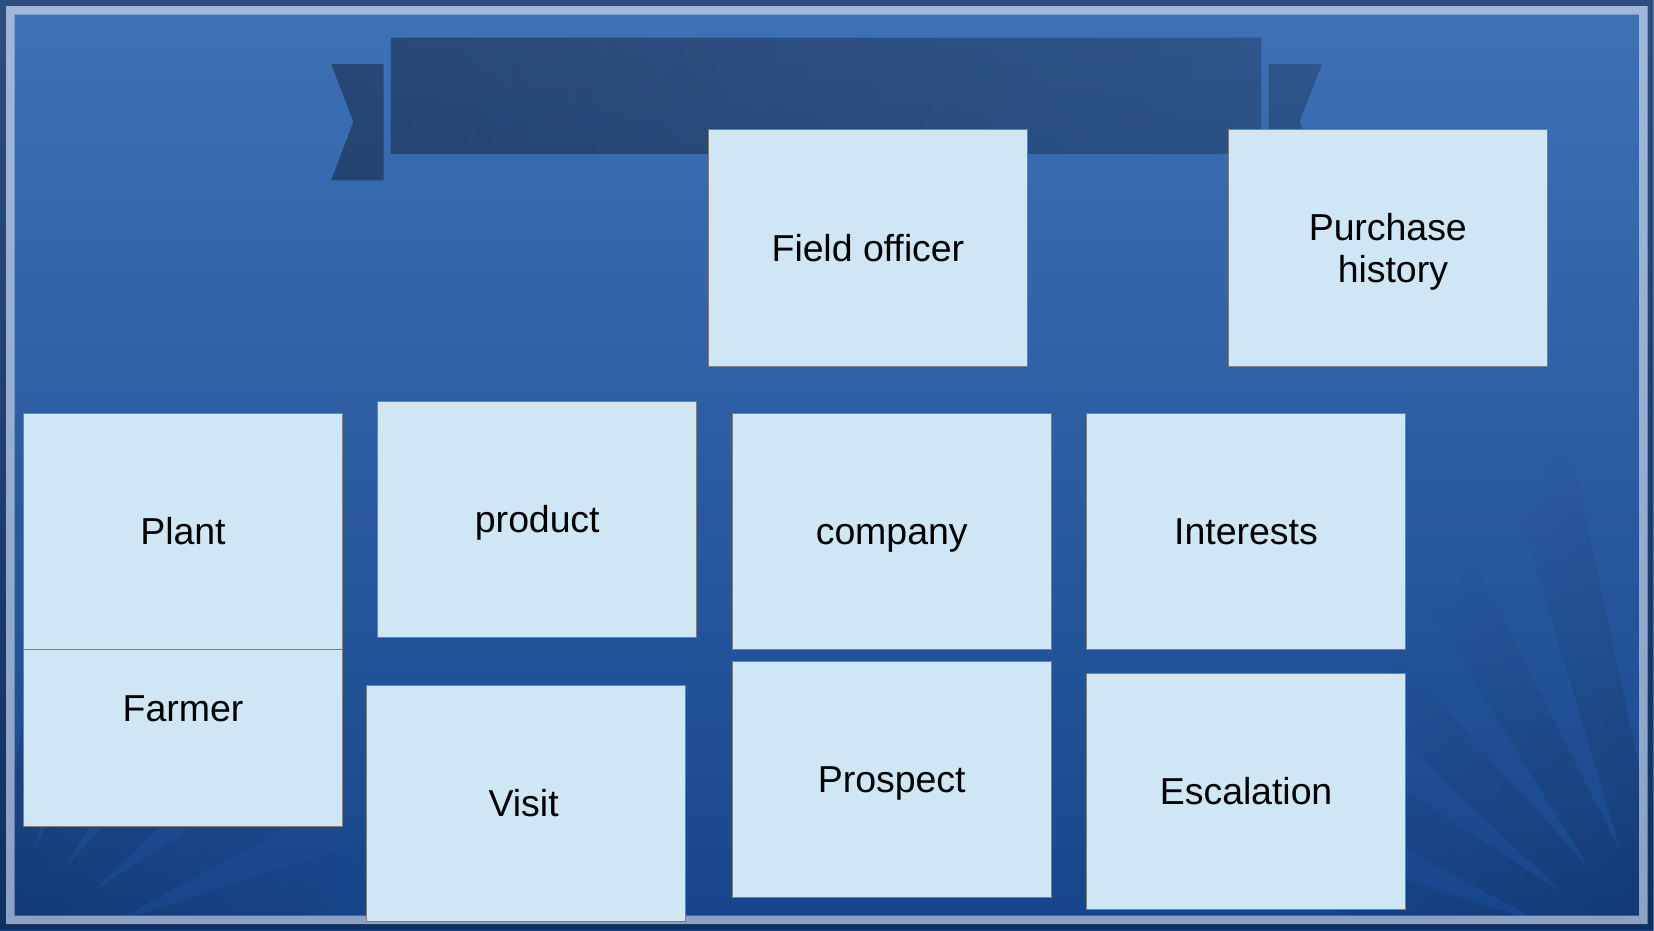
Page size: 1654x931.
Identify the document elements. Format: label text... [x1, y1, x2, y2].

text_box Prospect [732, 661, 1052, 898]
text_box Field officer [708, 129, 1028, 367]
text_box Interests [1086, 413, 1406, 650]
text_box Farmer [23, 650, 343, 827]
text_box Plant [23, 413, 343, 650]
text_box Purchase history [1228, 129, 1548, 367]
text_box Visit [366, 685, 686, 922]
text_box product [377, 401, 697, 638]
text_box company [732, 413, 1052, 650]
text_box Escalation [1086, 673, 1406, 910]
